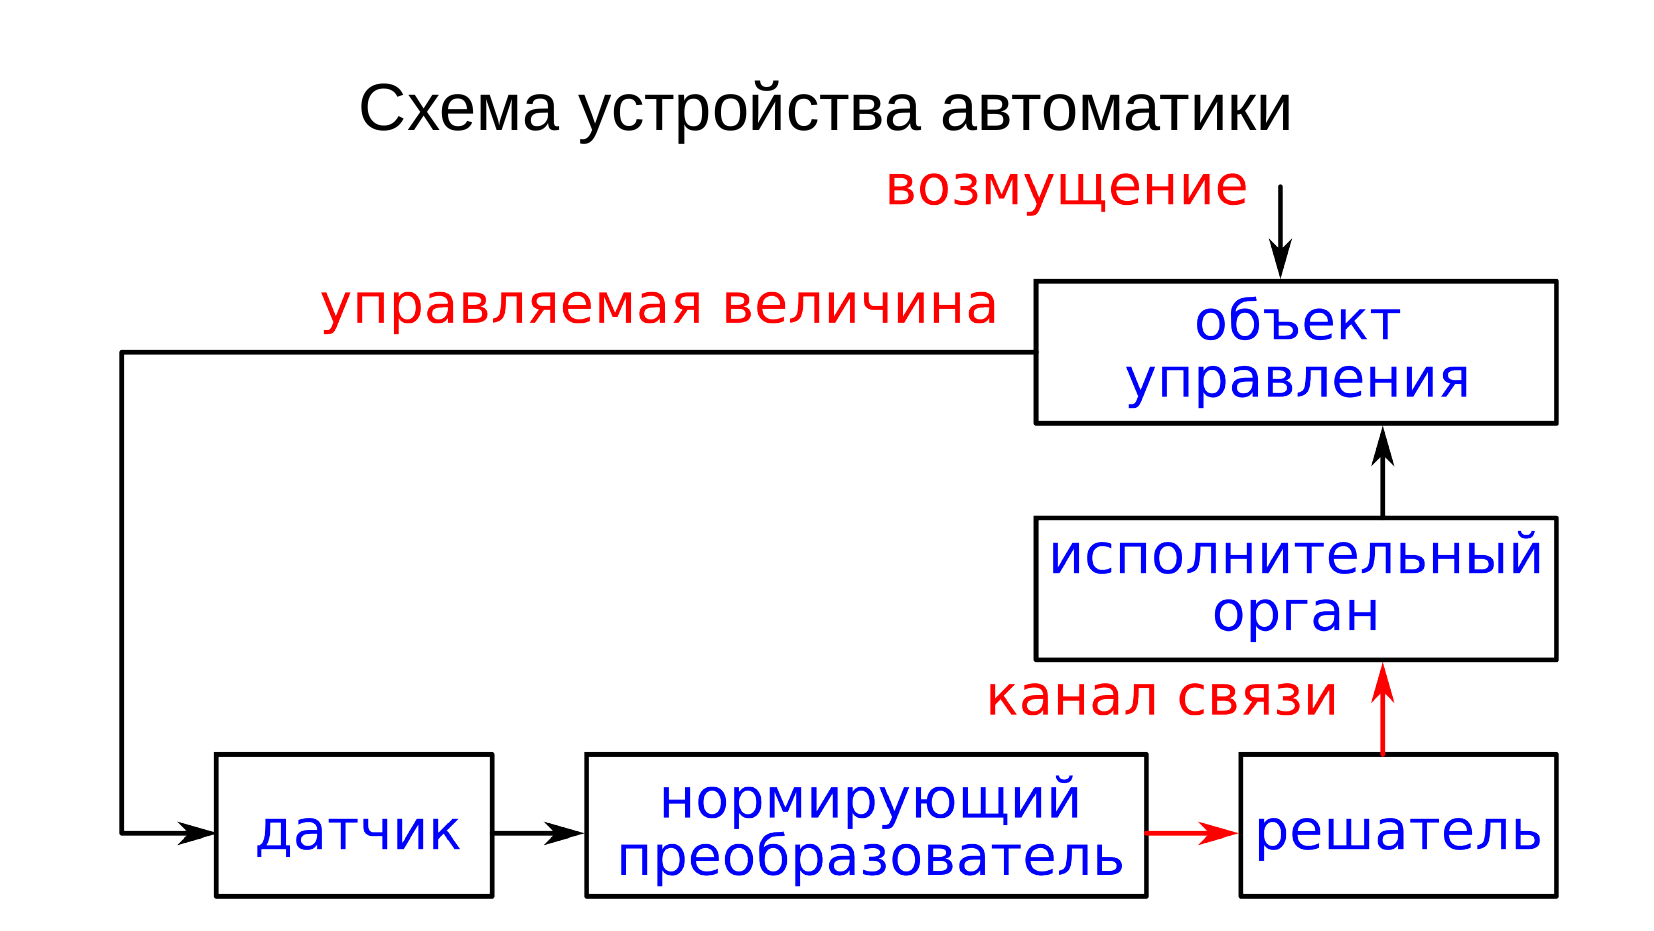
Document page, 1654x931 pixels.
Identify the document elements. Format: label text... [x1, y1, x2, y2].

title Схема устройства автоматики [82, 29, 1571, 147]
picture [82, 147, 1619, 931]
